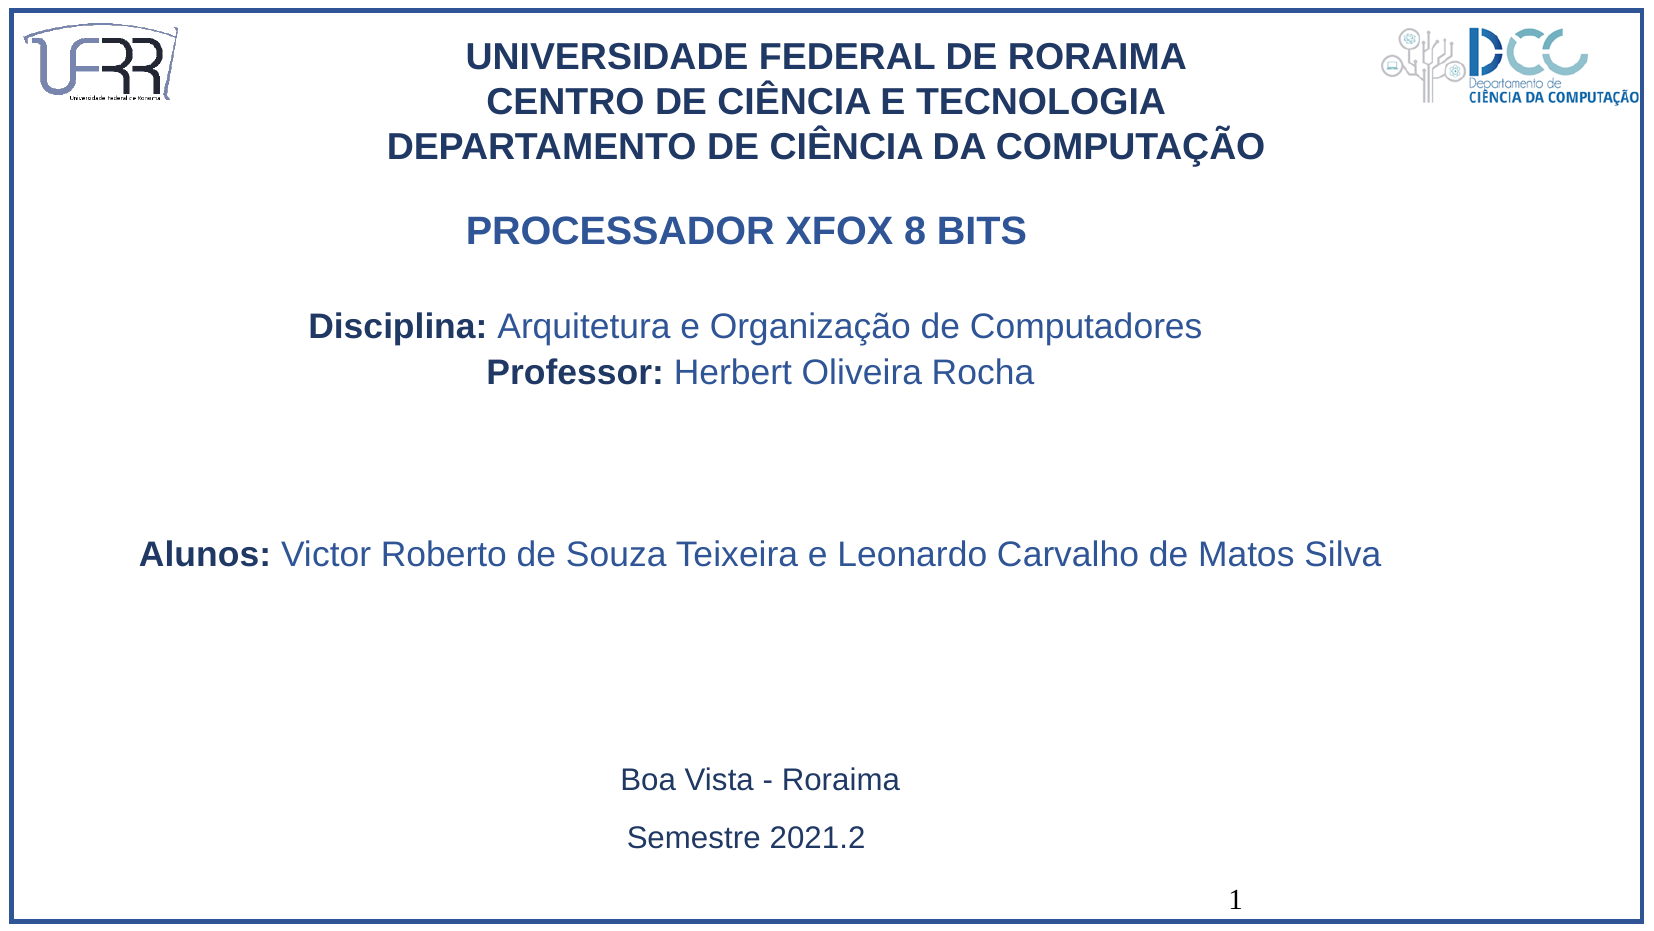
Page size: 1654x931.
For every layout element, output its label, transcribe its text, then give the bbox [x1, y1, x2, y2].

text_box [1228, 924, 1614, 931]
picture [23, 23, 178, 100]
text_box [1228, 880, 1614, 919]
picture [1381, 21, 1639, 106]
list PROCESSADOR XFOX 8 BITS Disciplina: Arquitetura e Organização de Computadores Professor: Herbert Oliveira Rocha Alunos: Victor Roberto de Souza Teixeira e Leonardo Carvalho de Matos Silva Boa Vista - Roraima Semestre 2021.2 [82, 217, 1571, 875]
title UNIVERSIDADE FEDERAL DE RORAIMA CENTRO DE CIÊNCIA E TECNOLOGIA DEPARTAMENTO DE CIÊNCIA DA COMPUTAÇÃO [11, 21, 1642, 178]
